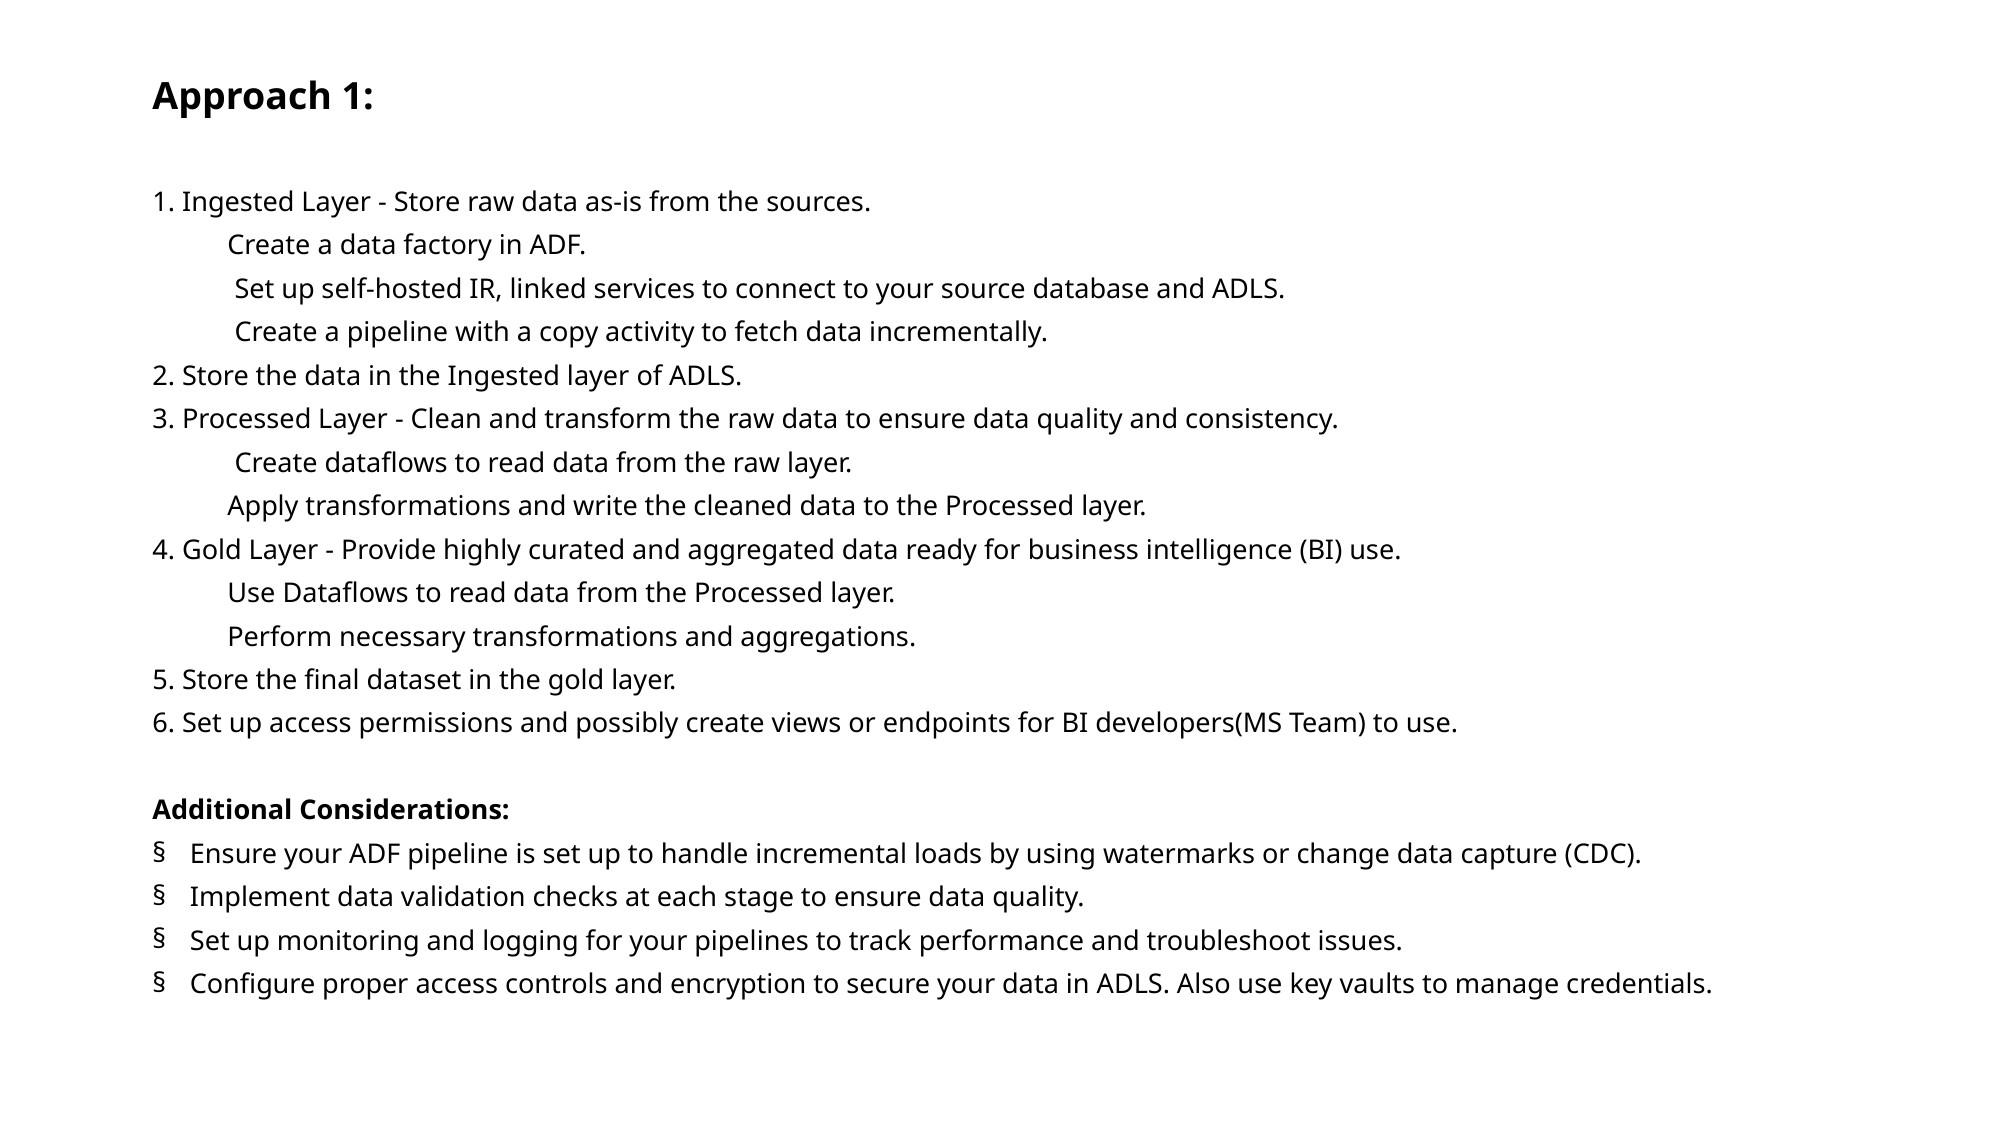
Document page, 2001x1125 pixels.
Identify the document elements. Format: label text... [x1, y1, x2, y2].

title Approach 1: [137, 59, 1863, 114]
list 1. Ingested Layer - Store raw data as-is from the sources. Create a data factory in ADF. Set up self-hosted IR, linked services to connect to your source database and ADLS. Create a pipeline with a copy activity to fetch data incrementally. 2. Store the data in the Ingested layer of ADLS. 3. Processed Layer - Clean and transform the raw data to ensure data quality and consistency. Create dataflows to read data from the raw layer. Apply transformations and write the cleaned data to the Processed layer. 4. Gold Layer - Provide highly curated and aggregated data ready for business intelligence (BI) use. Use Dataflows to read data from the Processed layer. Perform necessary transformations and aggregations. 5. Store the final dataset in the gold layer. 6. Set up access permissions and possibly create views or endpoints for BI developers(MS Team) to use. Additional Considerations: Ensure your ADF pipeline is set up to handle incremental loads by using watermarks or change data capture (CDC). Implement data validation checks at each stage to ensure data quality. Set up monitoring and logging for your pipelines to track performance and troubleshoot issues. Configure proper access controls and encryption to secure your data in ADLS. Also use key vaults to manage credentials. [137, 114, 1942, 1014]
